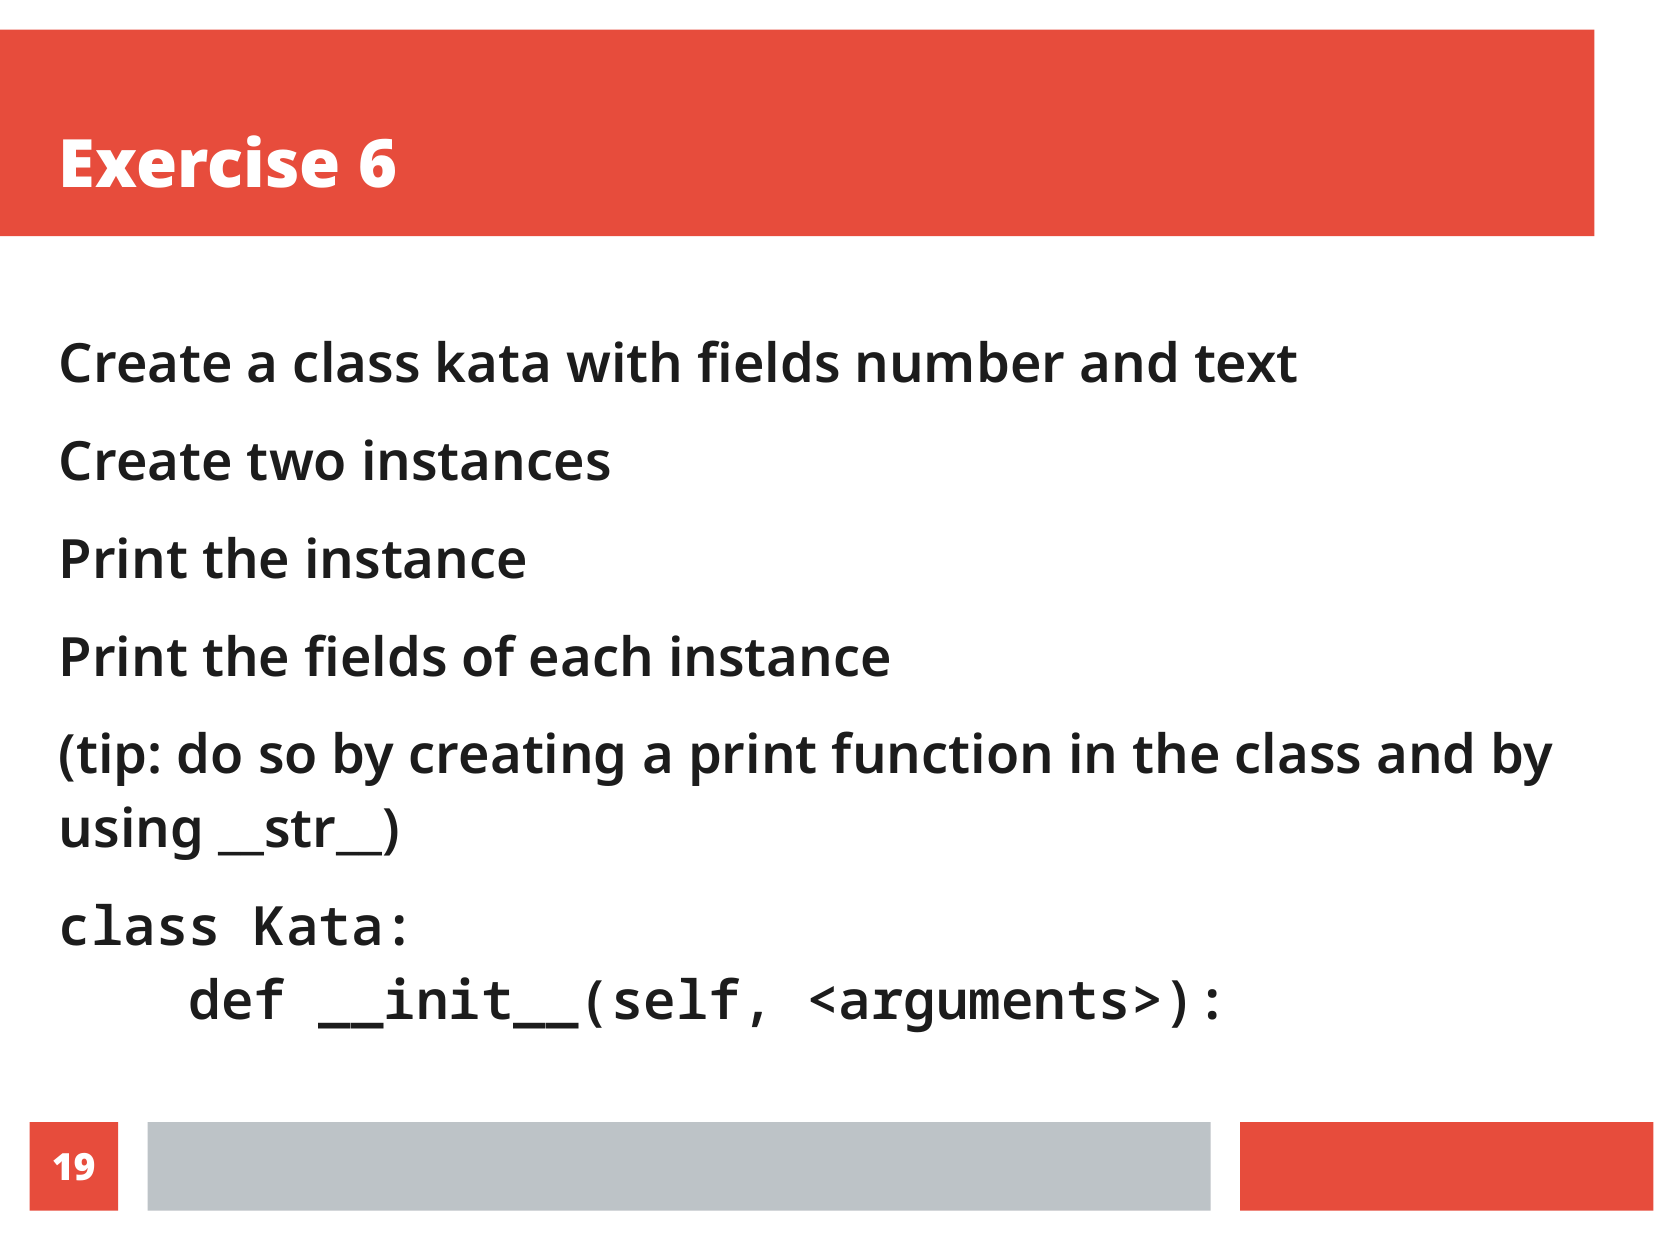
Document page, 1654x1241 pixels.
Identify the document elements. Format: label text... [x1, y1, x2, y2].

title Exercise 6 [59, 59, 1595, 207]
list Create a class kata with fields number and text Create two instances Print the instance Print the fields of each instance (tip: do so by creating a print function in the class and by using __str__) class Kata: def __init__(self, <arguments>): [59, 324, 1565, 1093]
